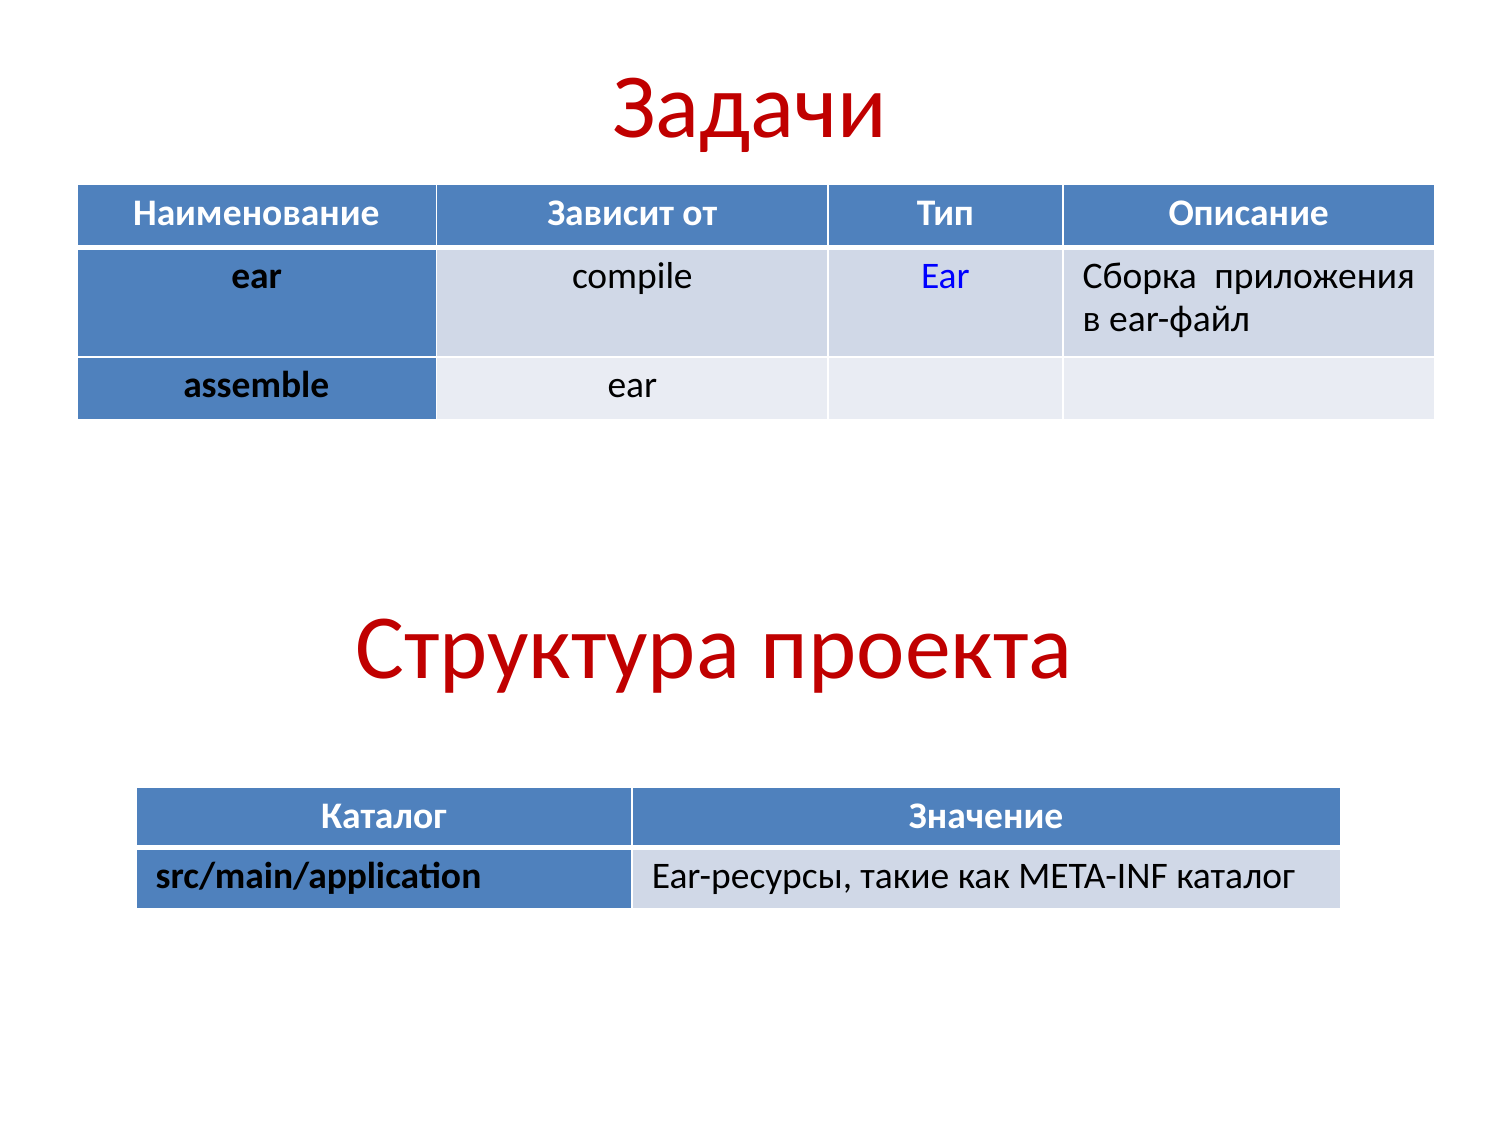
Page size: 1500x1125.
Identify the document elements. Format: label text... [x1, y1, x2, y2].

table_header Каталог [137, 788, 631, 845]
title Задачи [75, 7, 1425, 184]
table_cell Ear-ресурсы, такие как META-INF каталог [633, 850, 1340, 908]
table_cell [829, 358, 1062, 419]
table_header Наименование [78, 185, 436, 245]
text_box Структура проекта [182, 563, 1247, 748]
table_header Тип [829, 185, 1062, 245]
table_header Значение [633, 788, 1340, 845]
table_cell Ear [829, 250, 1062, 356]
table_cell src/main/application [137, 850, 631, 908]
table_cell assemble [78, 358, 436, 419]
table_cell compile [437, 250, 827, 356]
table_header Описание [1064, 185, 1434, 245]
table_header Зависит от [437, 185, 827, 245]
table_cell Сборка приложения в ear-файл [1064, 250, 1434, 356]
table_cell [1064, 358, 1434, 419]
table_cell ear [437, 358, 827, 419]
table_cell ear [78, 250, 436, 356]
